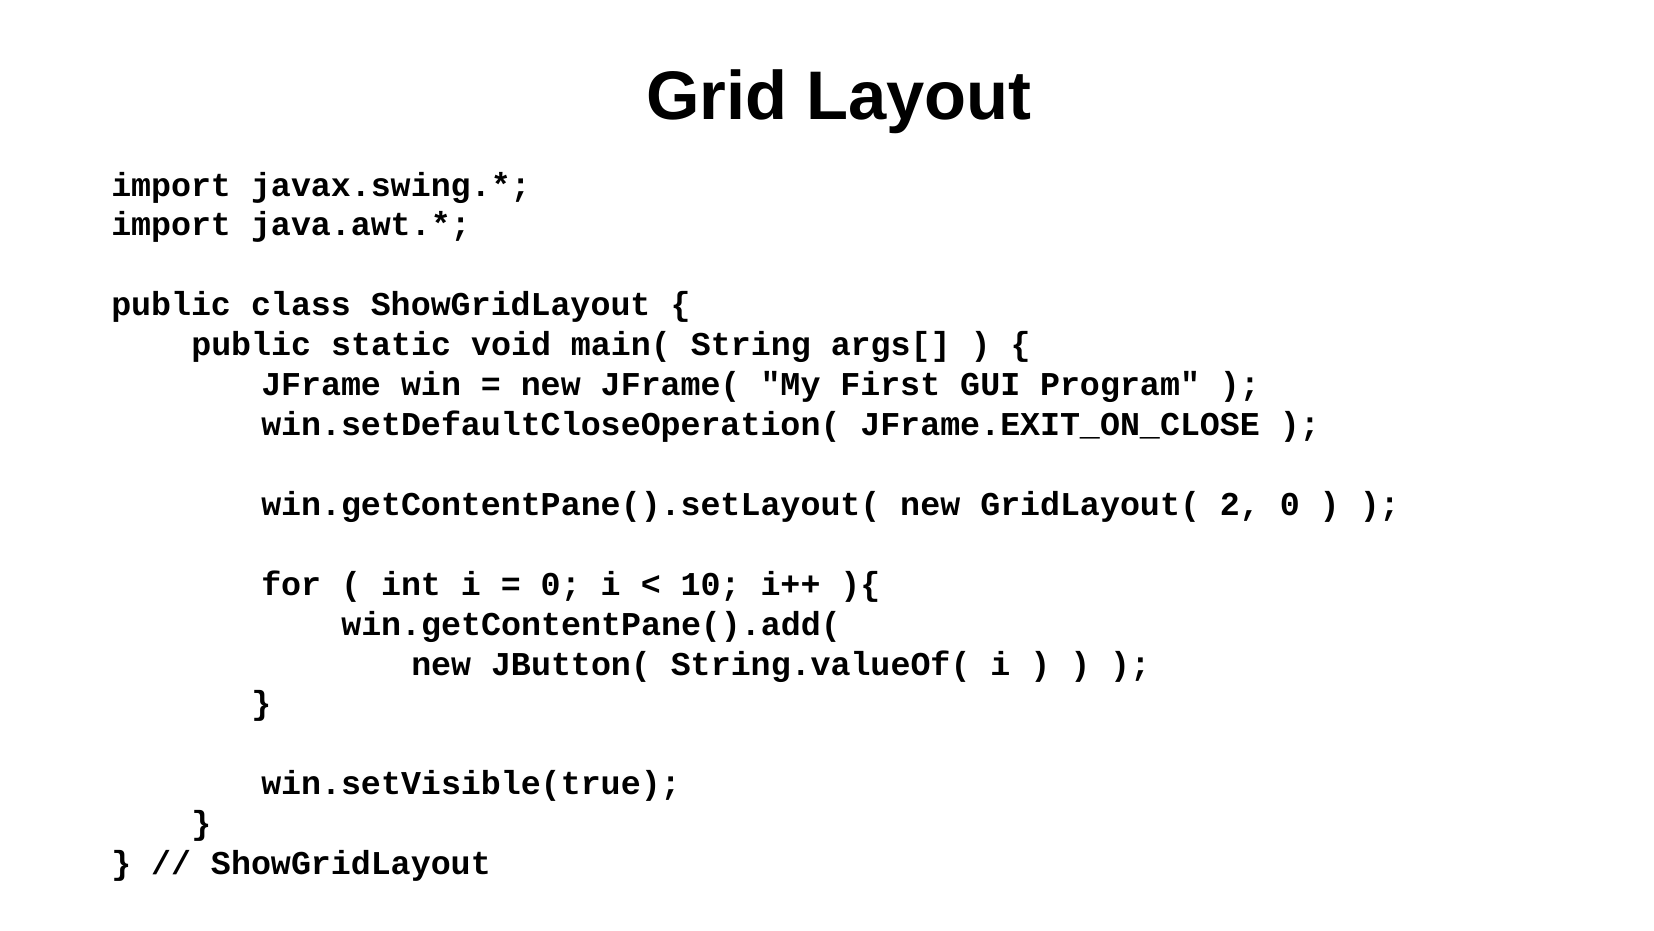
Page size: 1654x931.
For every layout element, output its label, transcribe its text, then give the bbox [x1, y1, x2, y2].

title Grid Layout [82, 37, 1571, 147]
text_box import javax.swing.*; import java.awt.*; public class ShowGridLayout { public static void main( String args[] ) { JFrame win = new JFrame( "My First GUI Program" ); win.setDefaultCloseOperation( JFrame.EXIT_ON_CLOSE ); win.getContentPane().setLayout( new GridLayout( 2, 0 ) ); for ( int i = 0; i < 10; i++ ){ win.getContentPane().add( new JButton( String.valueOf( i ) ) ); } win.setVisible(true); } } // ShowGridLayout [96, 154, 1417, 890]
